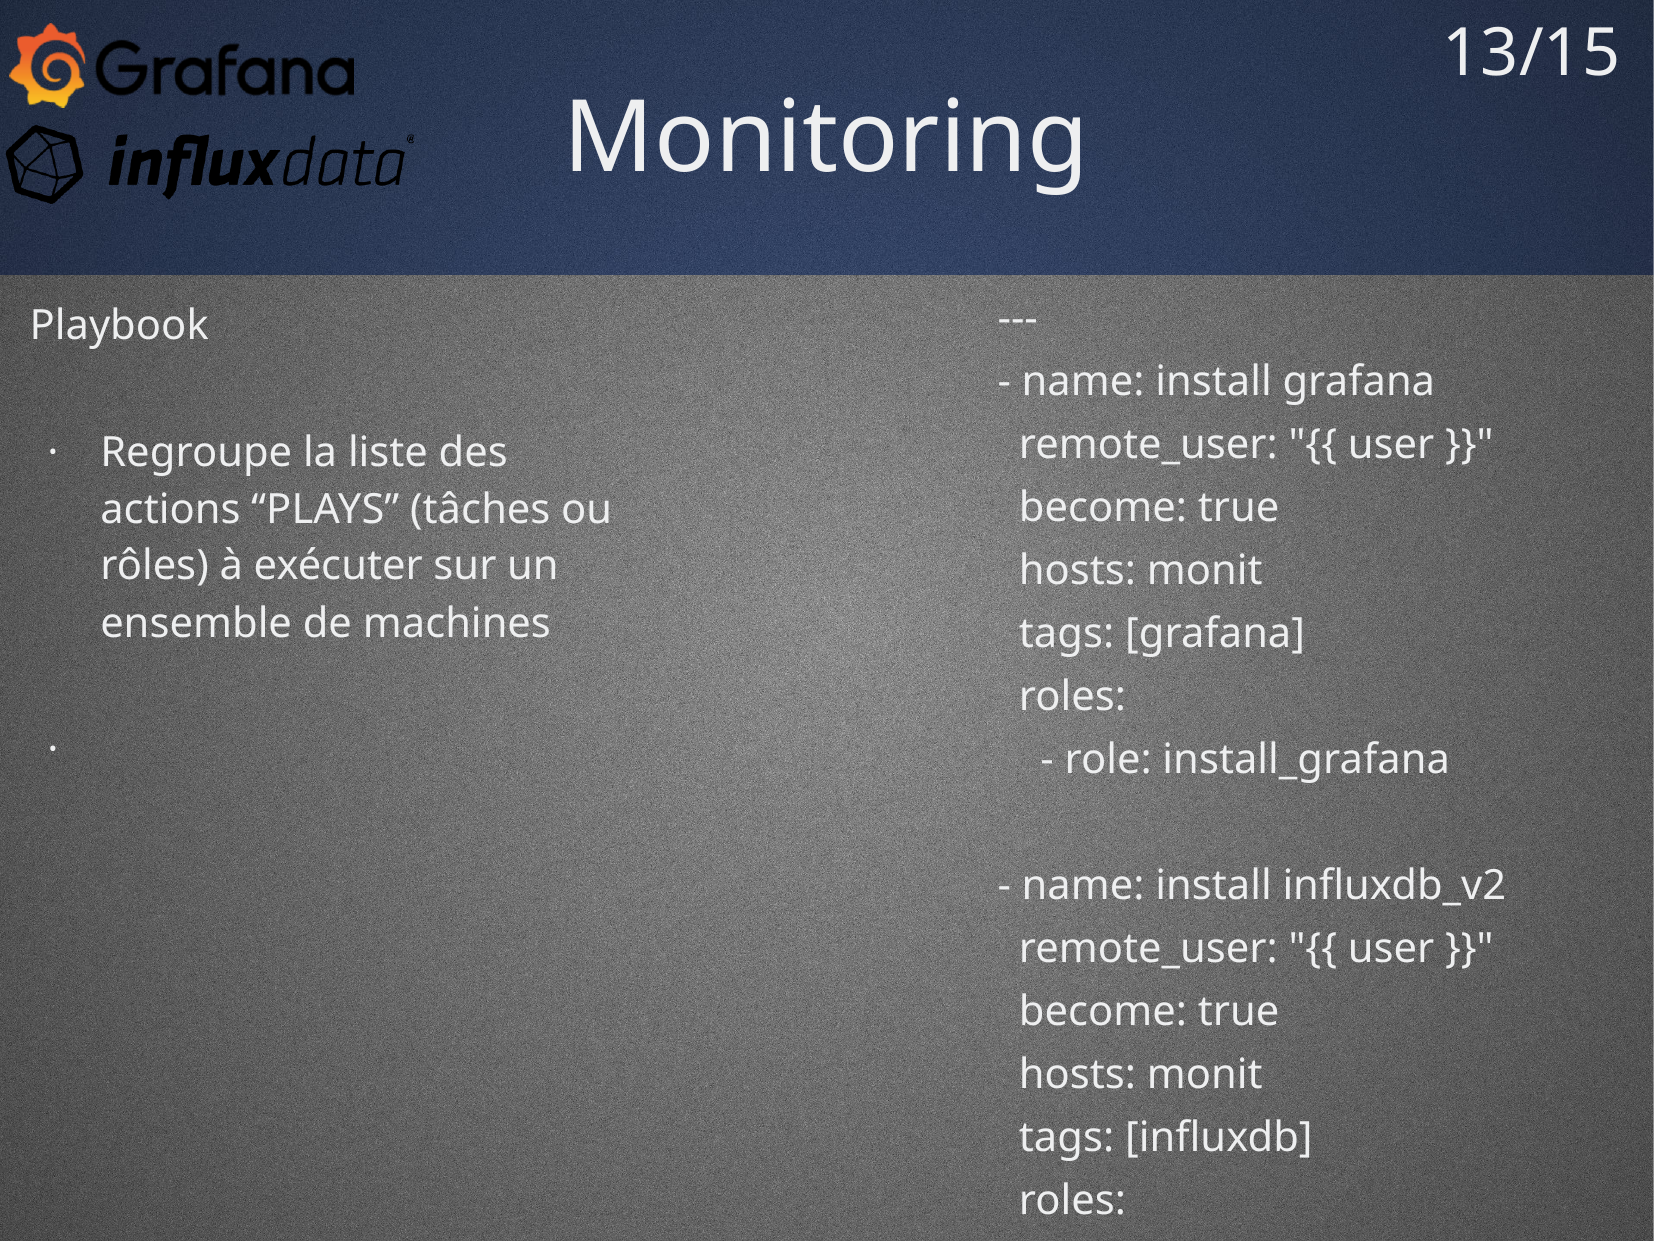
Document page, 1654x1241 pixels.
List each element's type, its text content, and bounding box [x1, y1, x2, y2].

title Monitoring [88, 29, 1565, 237]
list Playbook Regroupe la liste des actions “PLAYS” (tâches ou rôles) à exécuter sur un ensemble de machines [29, 295, 657, 1217]
list --- - name: install grafana remote_user: "{{ user }}" become: true hosts: monit tags: [grafana] roles: - role: install_grafana - name: install influxdb_v2 remote_user: "{{ user }}" become: true hosts: monit tags: [influxdb] roles: - role: install_influxdb [997, 287, 1625, 1209]
picture [0, 0, 1654, 1241]
list 13/15 [1371, 4, 1652, 83]
